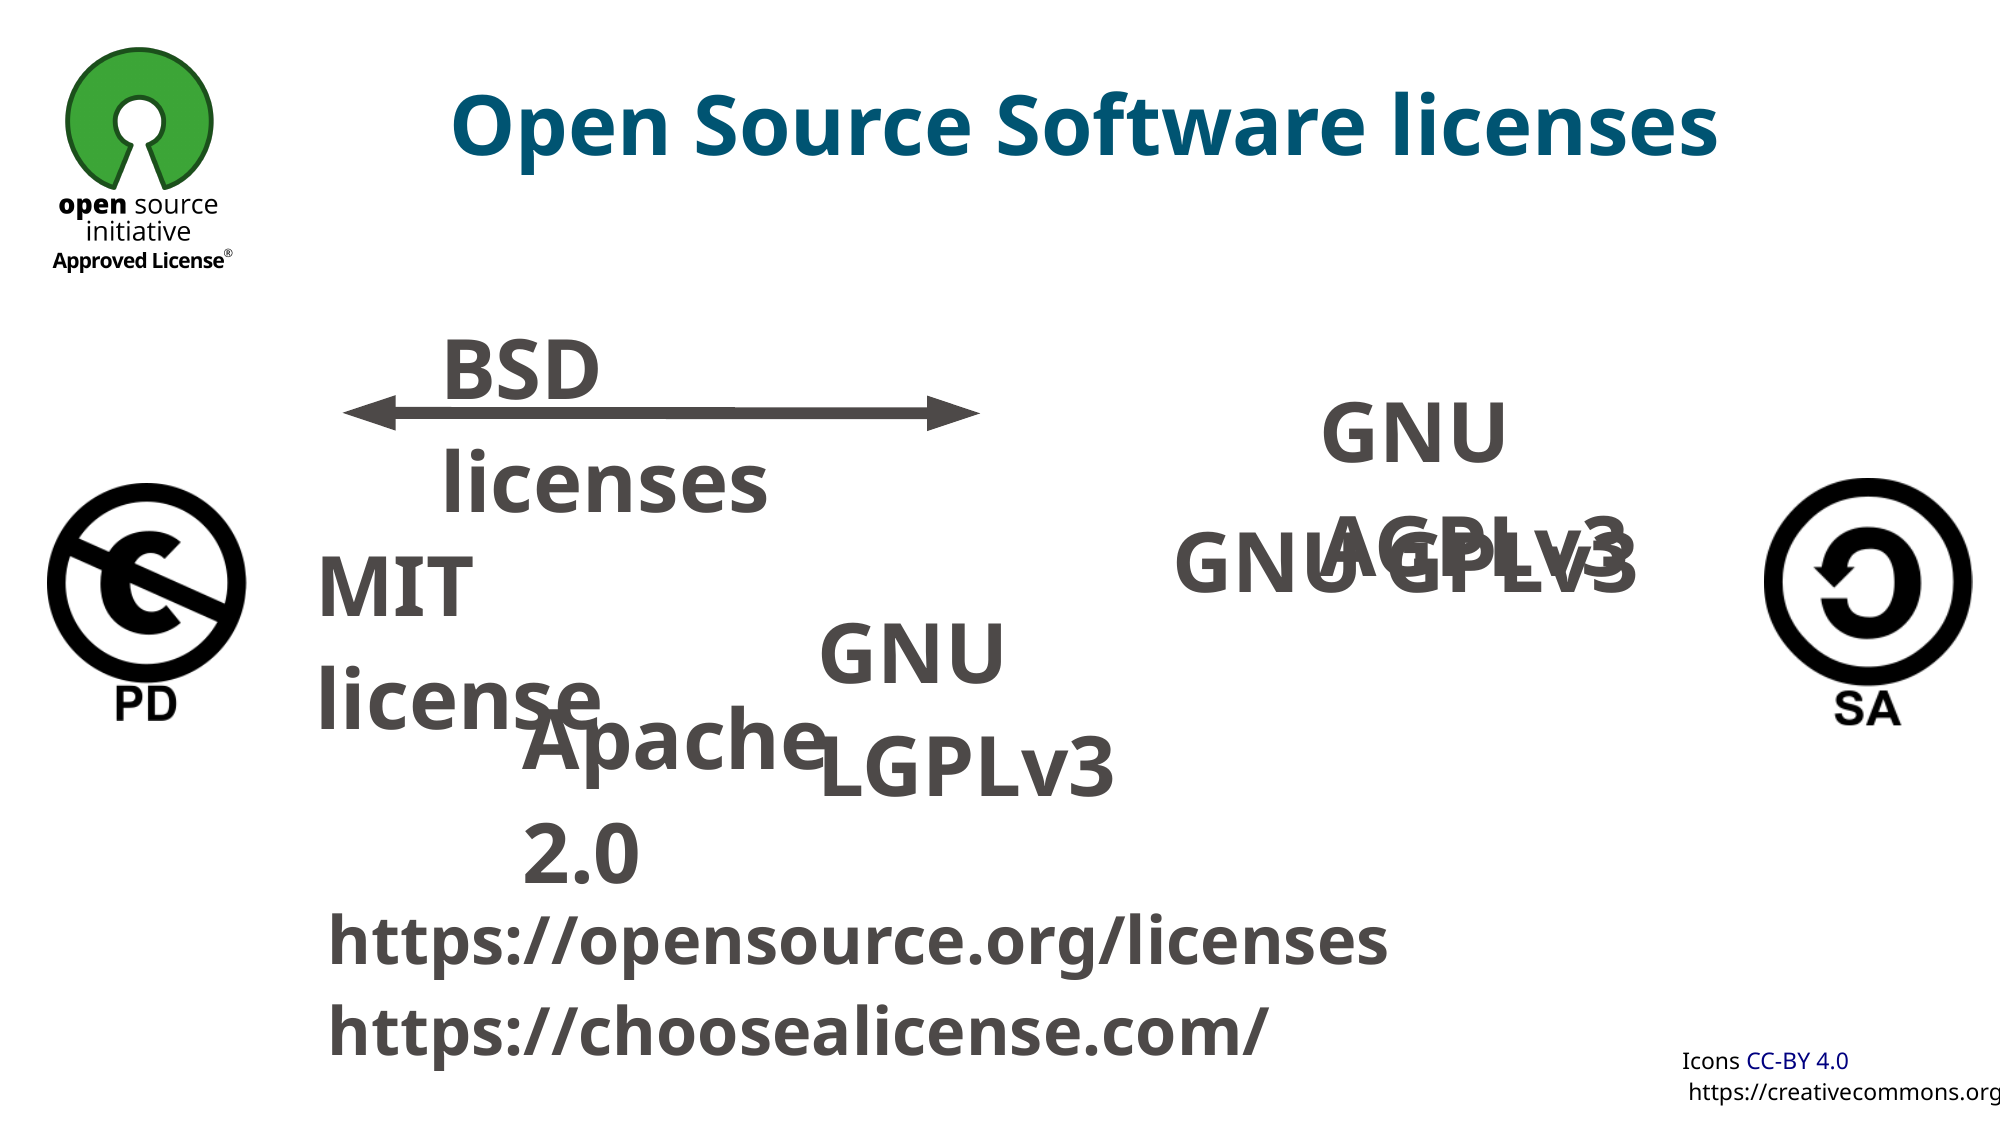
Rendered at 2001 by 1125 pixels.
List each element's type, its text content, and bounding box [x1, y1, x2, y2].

text_box GNU AGPLv3 [1304, 366, 1808, 465]
text_box Apache 2.0 [507, 673, 940, 772]
picture [1764, 478, 1973, 727]
text_box GNU LGPLv3 [802, 586, 1306, 686]
picture [47, 483, 247, 721]
text_box https://opensource.org/licenses https://choosealicense.com/ [312, 885, 1249, 1101]
text_box Icons CC-BY 4.0 https://creativecommons.org/ [1667, 1037, 1985, 1099]
text_box Open Source Software licenses [434, 59, 1566, 212]
picture [47, 32, 236, 284]
text_box MIT license [300, 519, 733, 618]
text_box GNU GPLv3 [1157, 496, 1660, 595]
text_box BSD licenses [425, 302, 928, 485]
